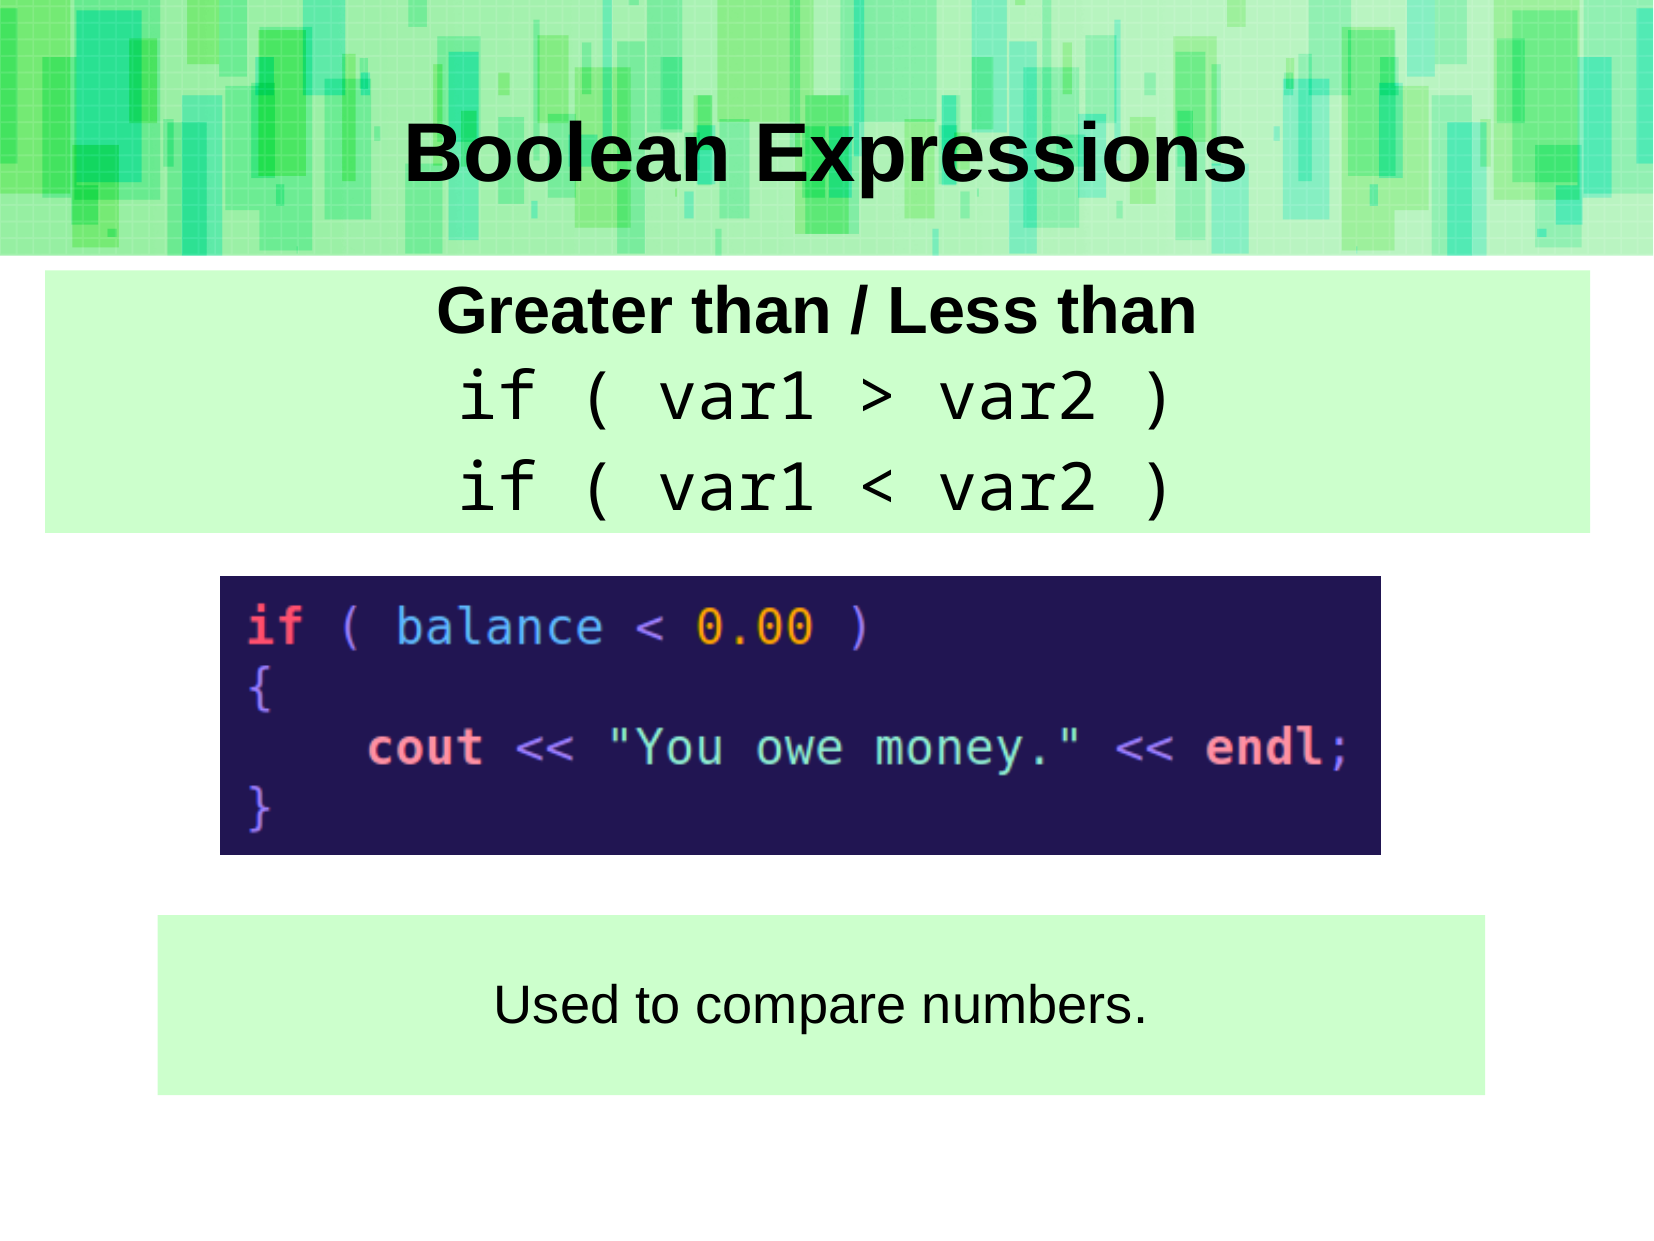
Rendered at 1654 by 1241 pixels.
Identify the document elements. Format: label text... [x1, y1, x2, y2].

title Boolean Expressions [82, 49, 1571, 257]
subtitle Greater than / Less than if ( var1 > var2 ) if ( var1 < var2 ) [45, 283, 1591, 520]
picture [0, 0, 1654, 1241]
text_box Used to compare numbers. [157, 915, 1486, 1096]
